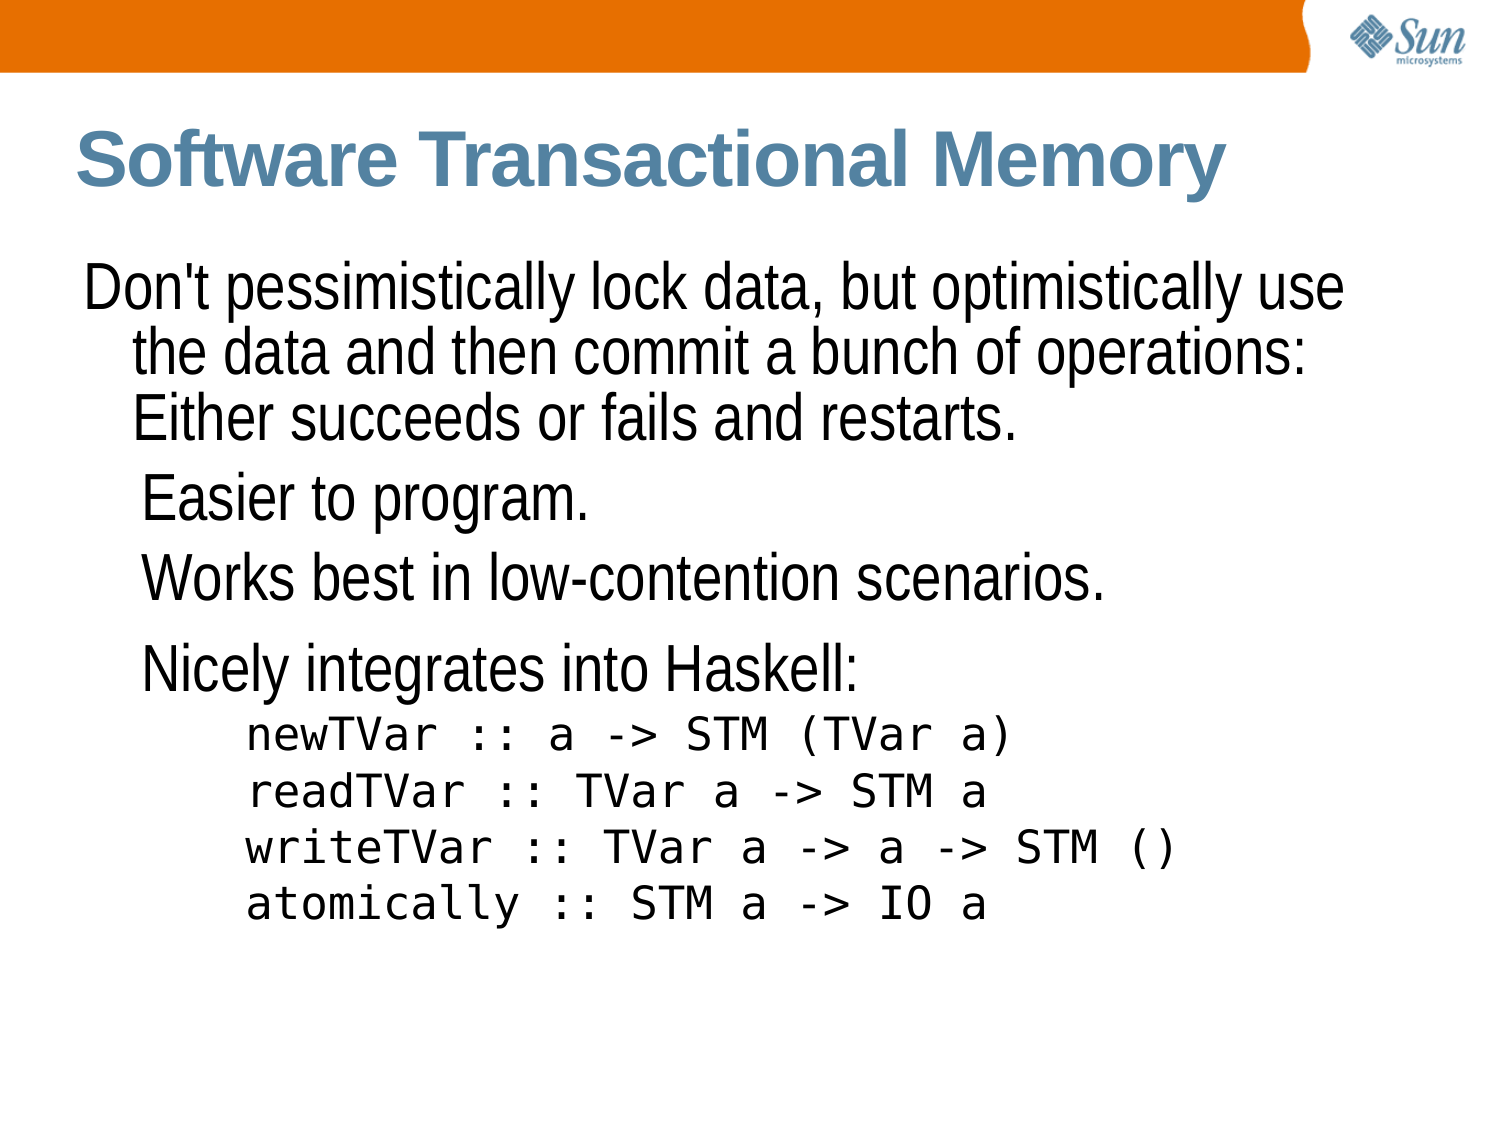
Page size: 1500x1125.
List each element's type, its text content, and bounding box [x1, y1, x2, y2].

picture [0, 0, 1500, 75]
list Don't pessimistically lock data, but optimistically use the data and then commit a bunch of operations: Either succeeds or fails and restarts. Easier to program. Works best in low-contention scenarios. Nicely integrates into Haskell: newTVar :: a -> STM (TVar a) readTVar :: TVar a -> STM a writeTVar :: TVar a -> a -> STM () atomically :: STM a -> IO a [64, 257, 1402, 1017]
title Software Transactional Memory [75, 122, 1438, 227]
